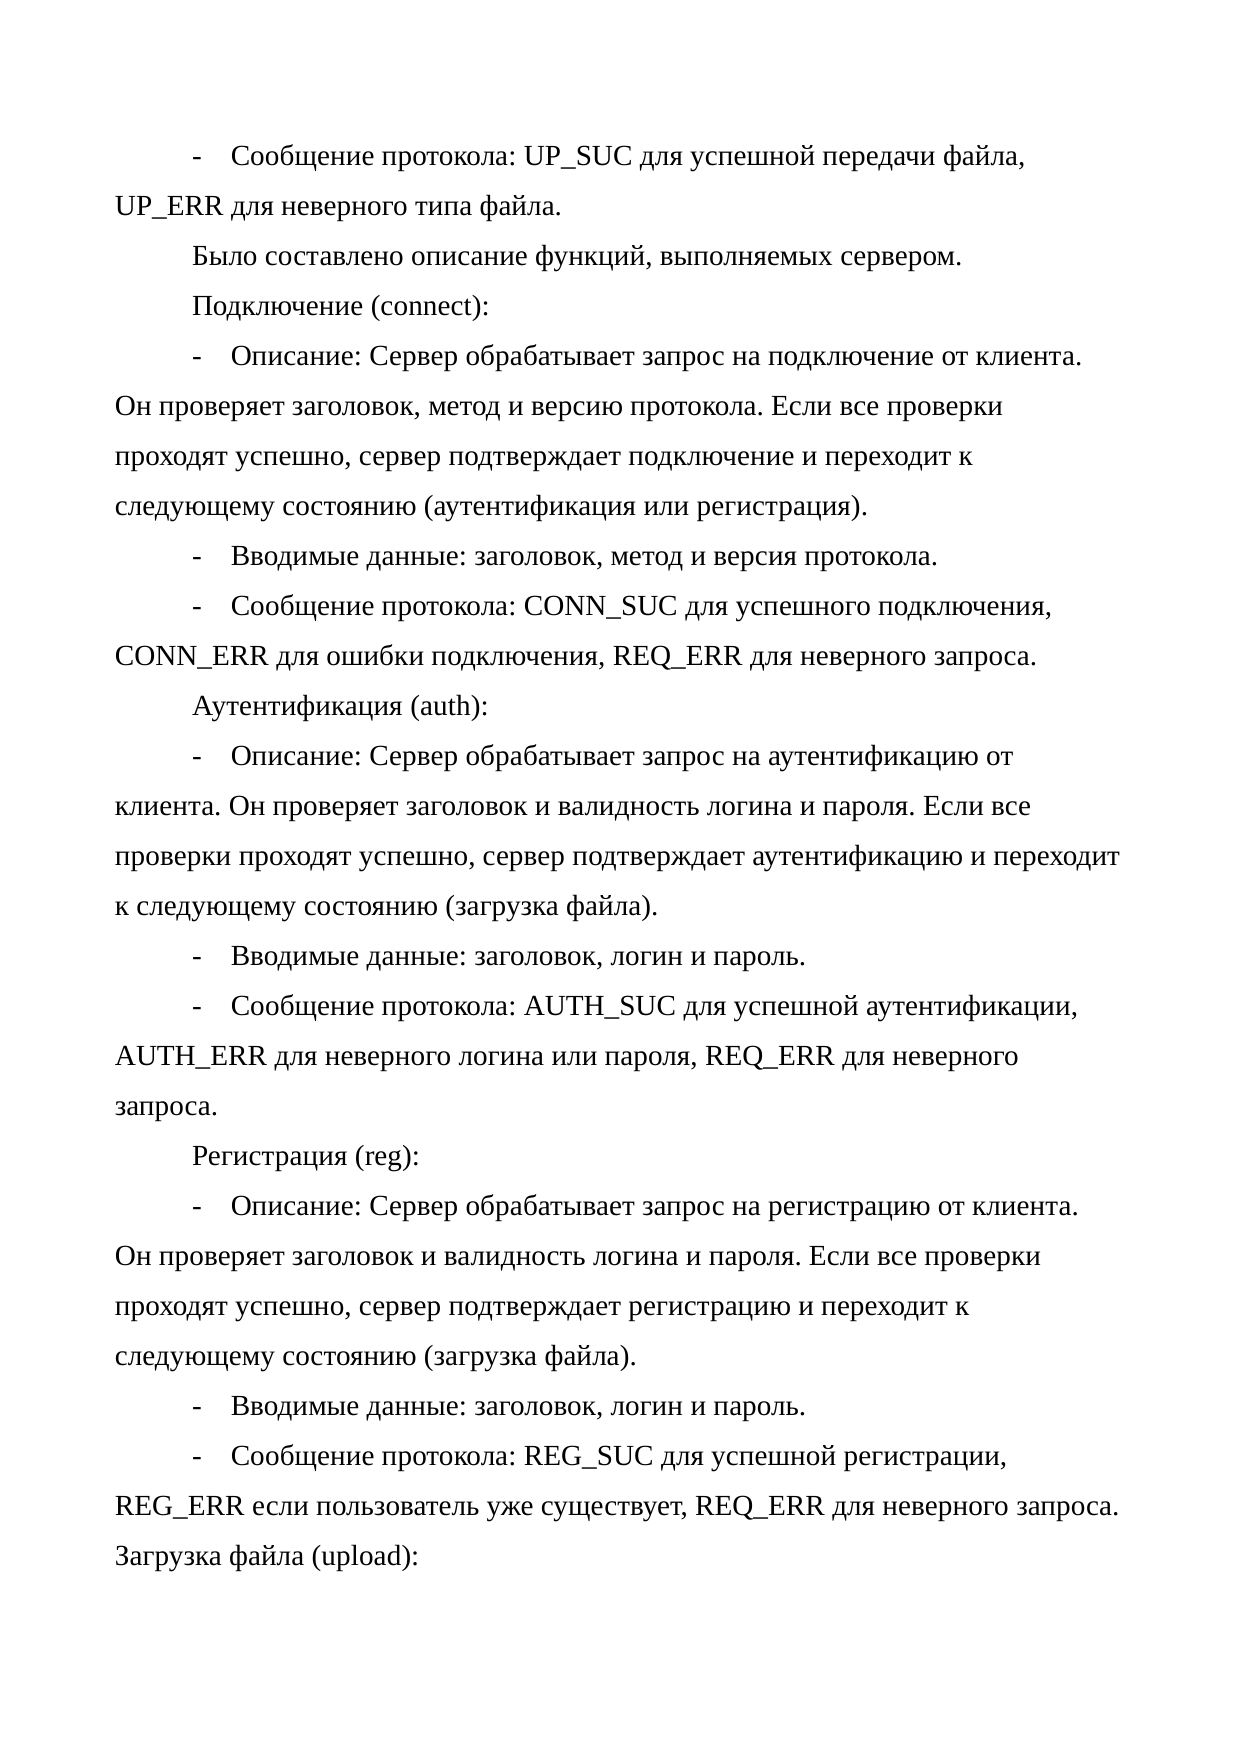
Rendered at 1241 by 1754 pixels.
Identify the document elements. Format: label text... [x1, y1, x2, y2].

text_box - Сообщение протокола: UP_SUC для успешной передачи файла, UP_ERR для неверного типа файла. Было составлено описание функций, выполняемых сервером. Подключение (connect): - Описание: Сервер обрабатывает запрос на подключение от клиента. Он проверяет заголовок, метод и версию протокола. Если все проверки проходят успешно, сервер подтверждает подключение и переходит к следующему состоянию (аутентификация или регистрация). - Вводимые данные: заголовок, метод и версия протокола. - Сообщение протокола: CONN_SUC для успешного подключения, CONN_ERR для ошибки подключения, REQ_ERR для неверного запроса. Аутентификация (auth): - Описание: Сервер обрабатывает запрос на аутентификацию от клиента. Он проверяет заголовок и валидность логина и пароля. Если все проверки проходят успешно, сервер подтверждает аутентификацию и переходит к следующему состоянию (загрузка файла). - Вводимые данные: заголовок, логин и пароль. - Сообщение протокола: AUTH_SUC для успешной аутентификации, AUTH_ERR для неверного логина или пароля, REQ_ERR для неверного запроса. Регистрация (reg): - Описание: Сервер обрабатывает запрос на регистрацию от клиента. Он проверяет заголовок и валидность логина и пароля. Если все проверки проходят успешно, сервер подтверждает регистрацию и переходит к следующему состоянию (загрузка файла). - Вводимые данные: заголовок, логин и пароль. - Сообщение протокола: REG_SUC для успешной регистрации, REG_ERR если пользователь уже существует, REQ_ERR для неверного запроса. Загрузка файла (upload): [115, 121, 1122, 1563]
